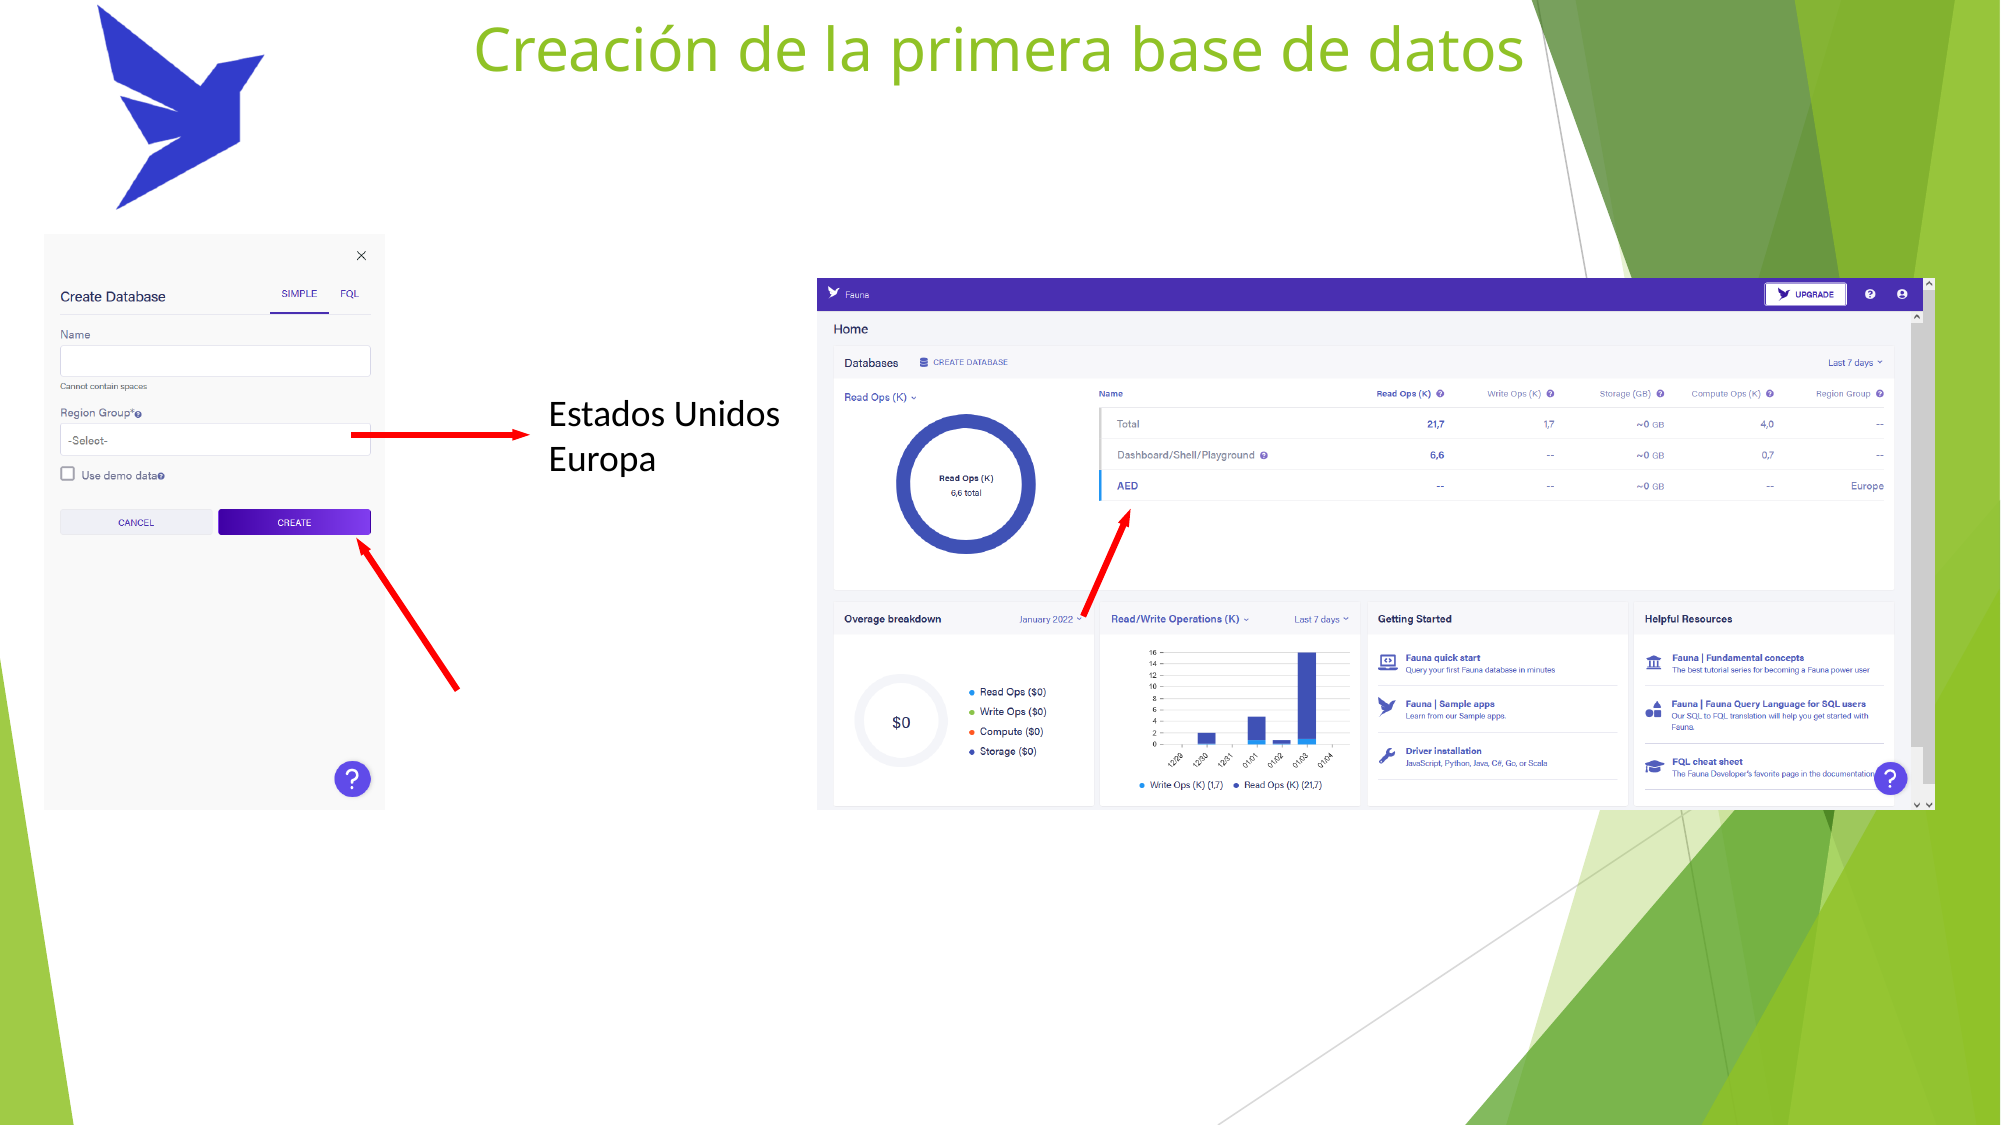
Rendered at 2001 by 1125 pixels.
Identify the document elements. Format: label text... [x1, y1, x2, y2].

title Creación de la primera base de datos [137, 3, 1863, 94]
picture [97, 4, 304, 211]
picture [817, 278, 1935, 810]
text_box Estados Unidos Europa [533, 381, 817, 488]
picture [44, 234, 385, 810]
